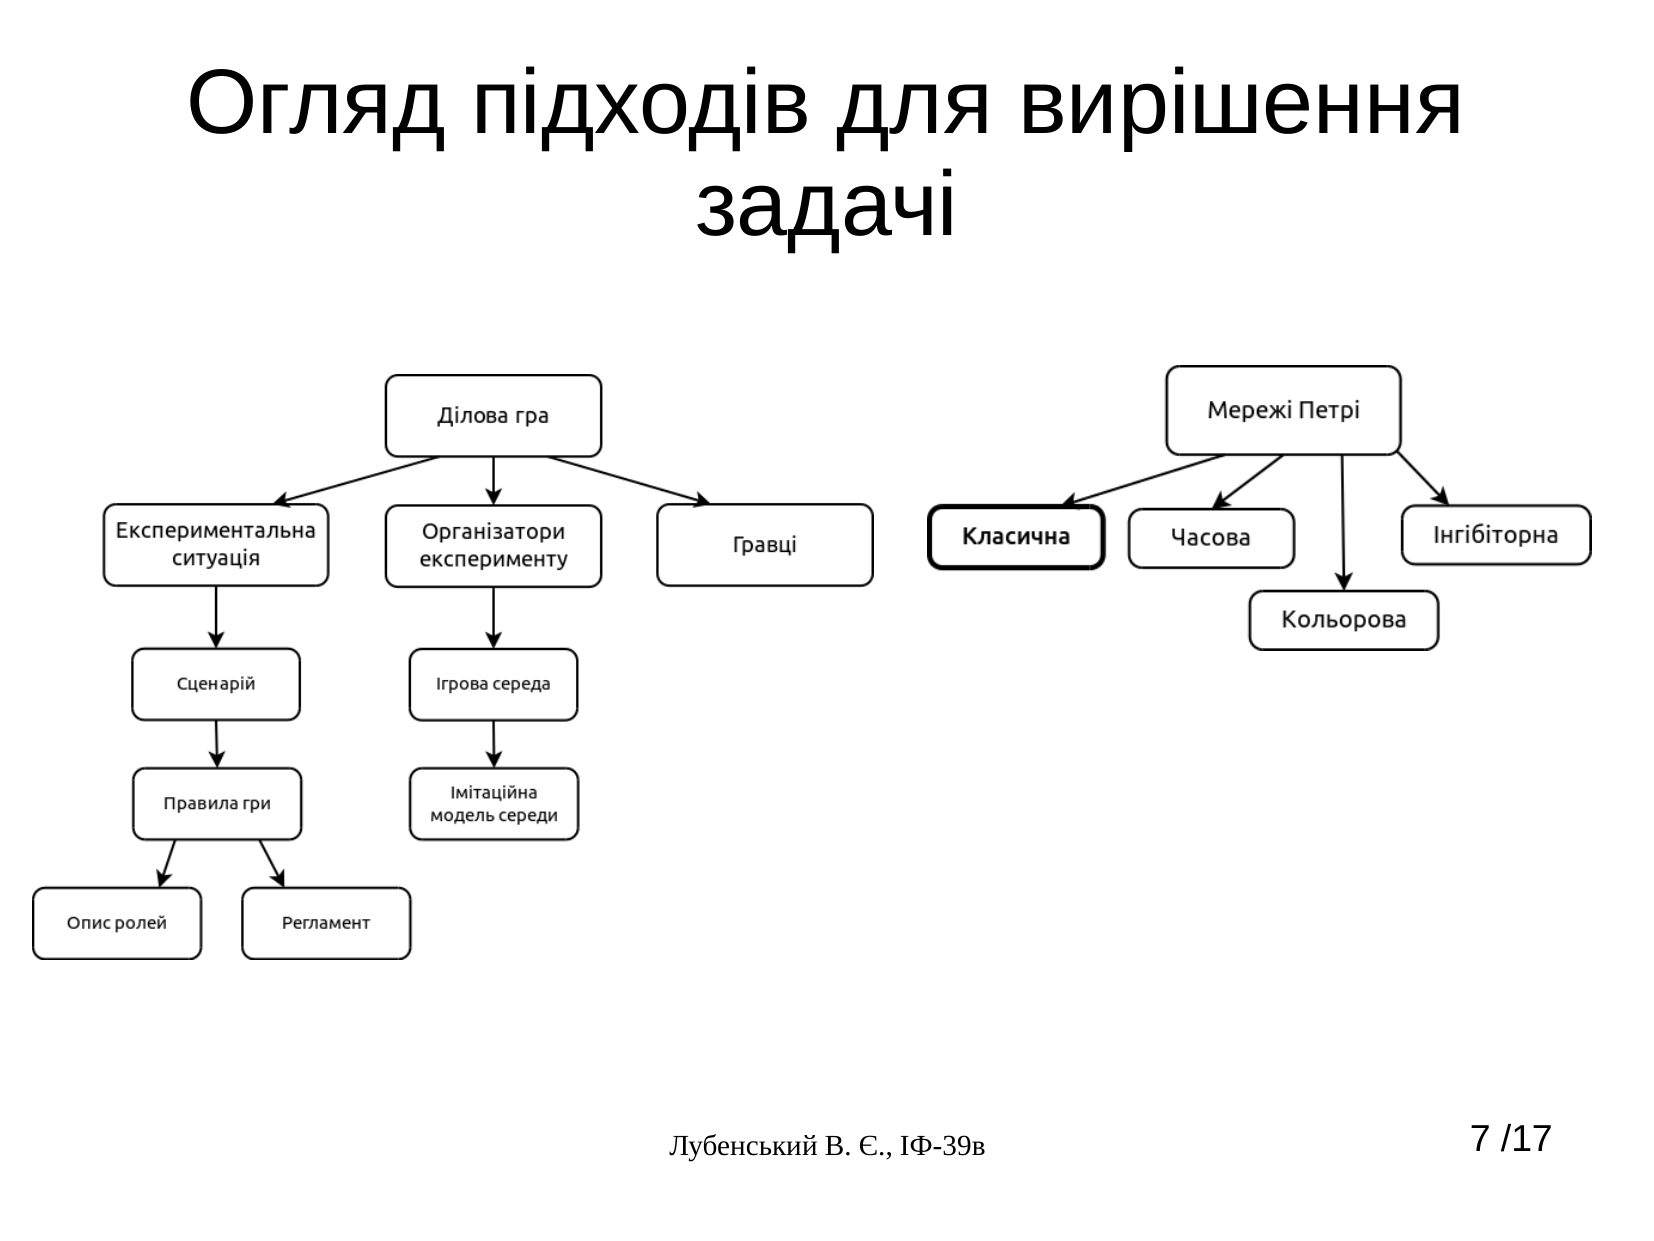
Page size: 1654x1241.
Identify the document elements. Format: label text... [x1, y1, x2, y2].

title Огляд підходів для вирішення задачі [82, 49, 1571, 257]
text_box 17 [1496, 1110, 1654, 1181]
text_box <number> / [1455, 1110, 1496, 1181]
picture [927, 365, 1592, 651]
picture [32, 374, 874, 961]
